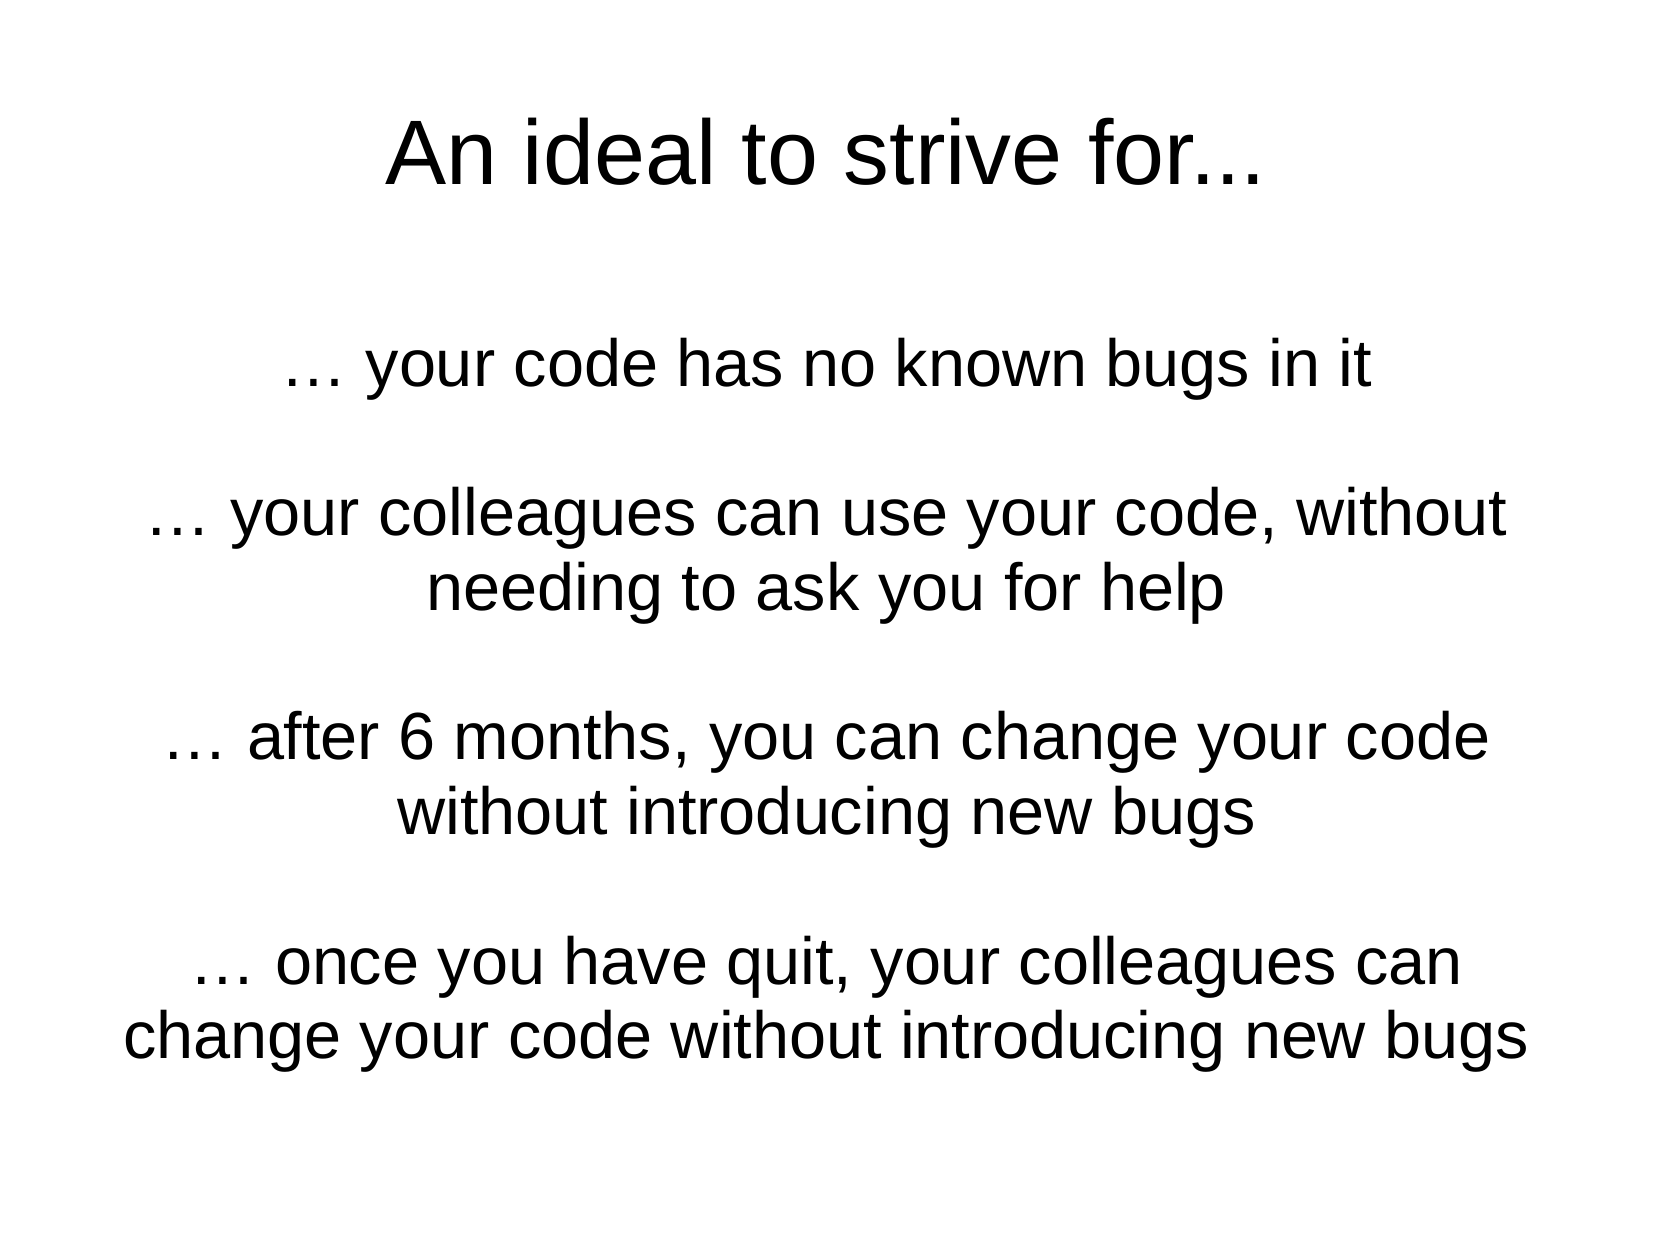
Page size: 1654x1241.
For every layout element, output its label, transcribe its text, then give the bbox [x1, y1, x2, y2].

subtitle … your code has no known bugs in it … your colleagues can use your code, without needing to ask you for help … after 6 months, you can change your code without introducing new bugs … once you have quit, your colleagues can change your code without introducing new bugs [82, 297, 1571, 1102]
title An ideal to strive for... [82, 56, 1571, 250]
